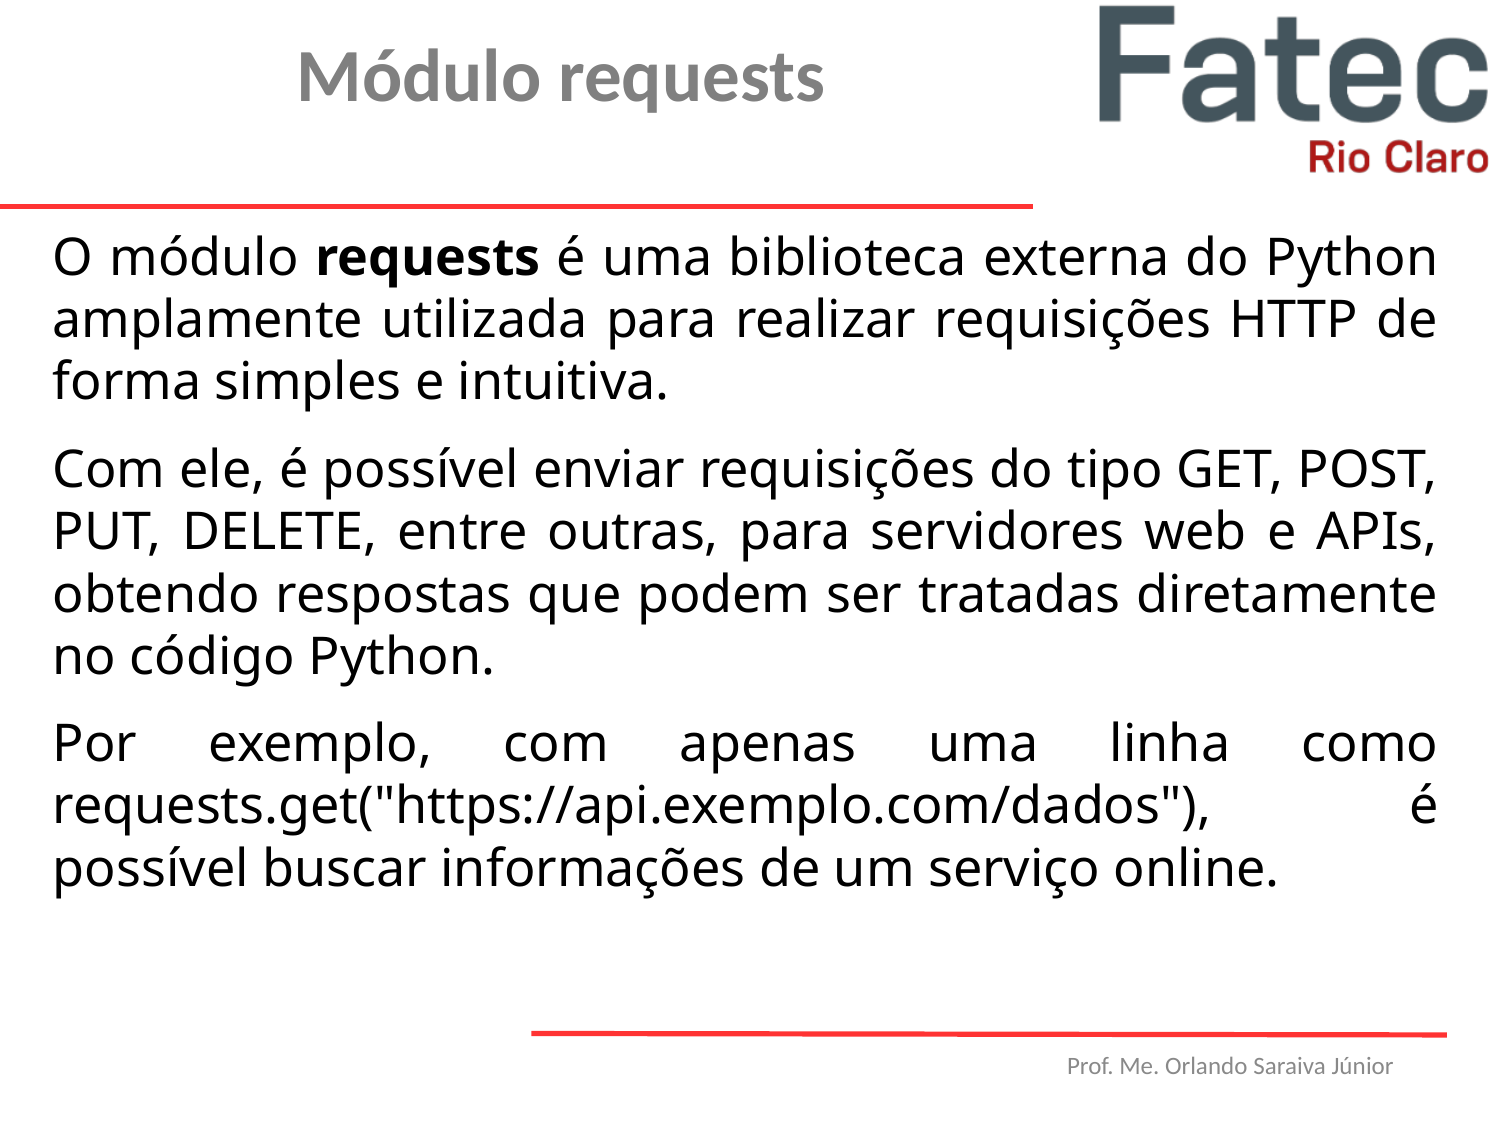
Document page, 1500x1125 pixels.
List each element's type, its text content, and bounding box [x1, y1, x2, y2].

picture [1095, 0, 1496, 180]
list O módulo requests é uma biblioteca externa do Python amplamente utilizada para realizar requisições HTTP de forma simples e intuitiva. Com ele, é possível enviar requisições do tipo GET, POST, PUT, DELETE, entre outras, para servidores web e APIs, obtendo respostas que podem ser tratadas diretamente no código Python. Por exemplo, com apenas uma linha como requests.get("https://api.exemplo.com/dados"), é possível buscar informações de um serviço online. [37, 215, 1454, 1019]
title Módulo requests [29, 19, 1093, 207]
